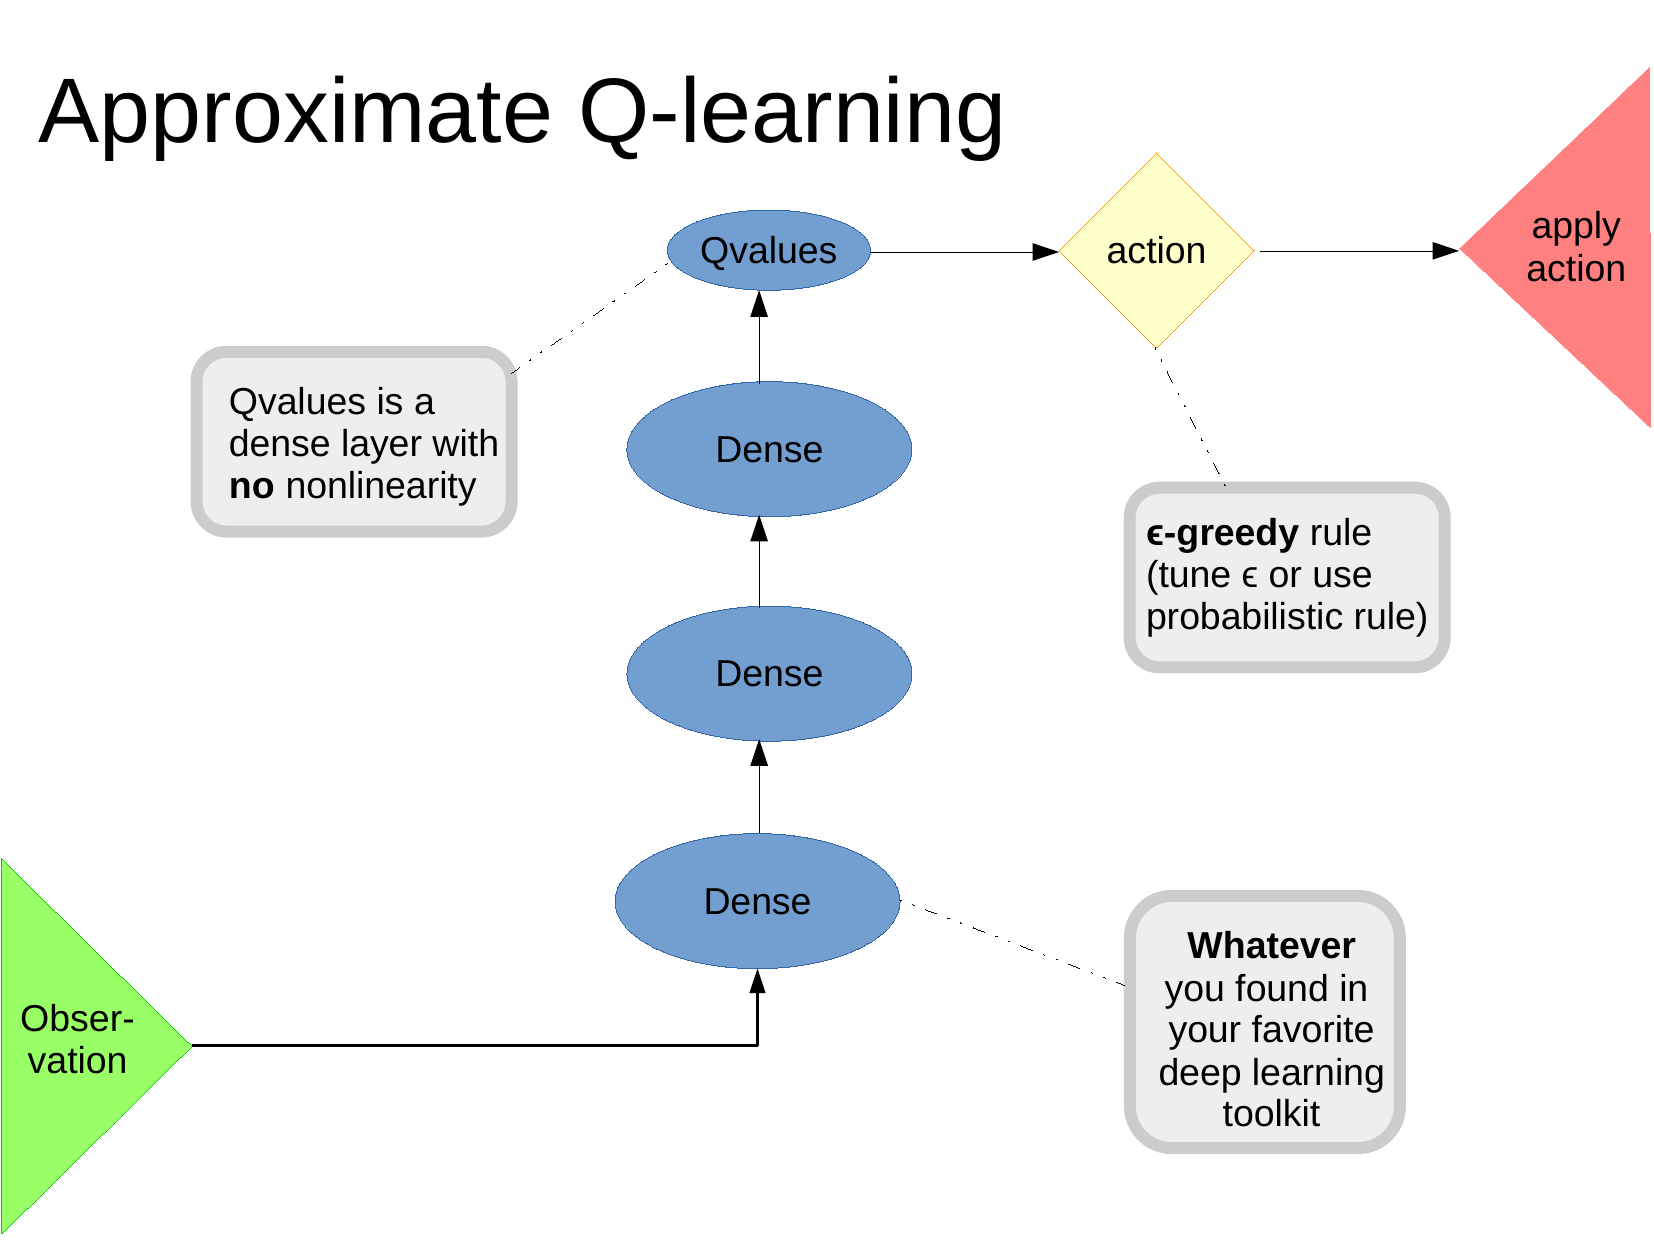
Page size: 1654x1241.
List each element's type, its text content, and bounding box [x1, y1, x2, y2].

text_box Dense [626, 606, 912, 742]
text_box Obser- vation [0, 980, 167, 1098]
text_box Qvalues [723, 286, 815, 291]
text_box action [1059, 152, 1255, 348]
text_box [1521, 306, 1651, 428]
text_box [1140, 487, 1435, 495]
text_box Dense [626, 381, 912, 517]
text_box [1, 858, 126, 980]
text_box ϵ-greedy rule (tune ϵ or use probabilistic rule) [1122, 495, 1465, 654]
text_box [196, 351, 511, 532]
text_box [1523, 67, 1650, 188]
text_box [167, 1021, 192, 1071]
text_box [1134, 654, 1440, 668]
text_box [1, 1098, 140, 1234]
text_box Qvalues is a dense layer with no nonlinearity [214, 373, 530, 515]
text_box Dense [615, 833, 901, 969]
text_box Approximate Q-learning [15, 42, 1032, 286]
text_box apply action [1457, 188, 1654, 306]
text_box [1142, 895, 1388, 908]
text_box Whatever you found in your favorite deep learning toolkit [1128, 908, 1415, 1152]
